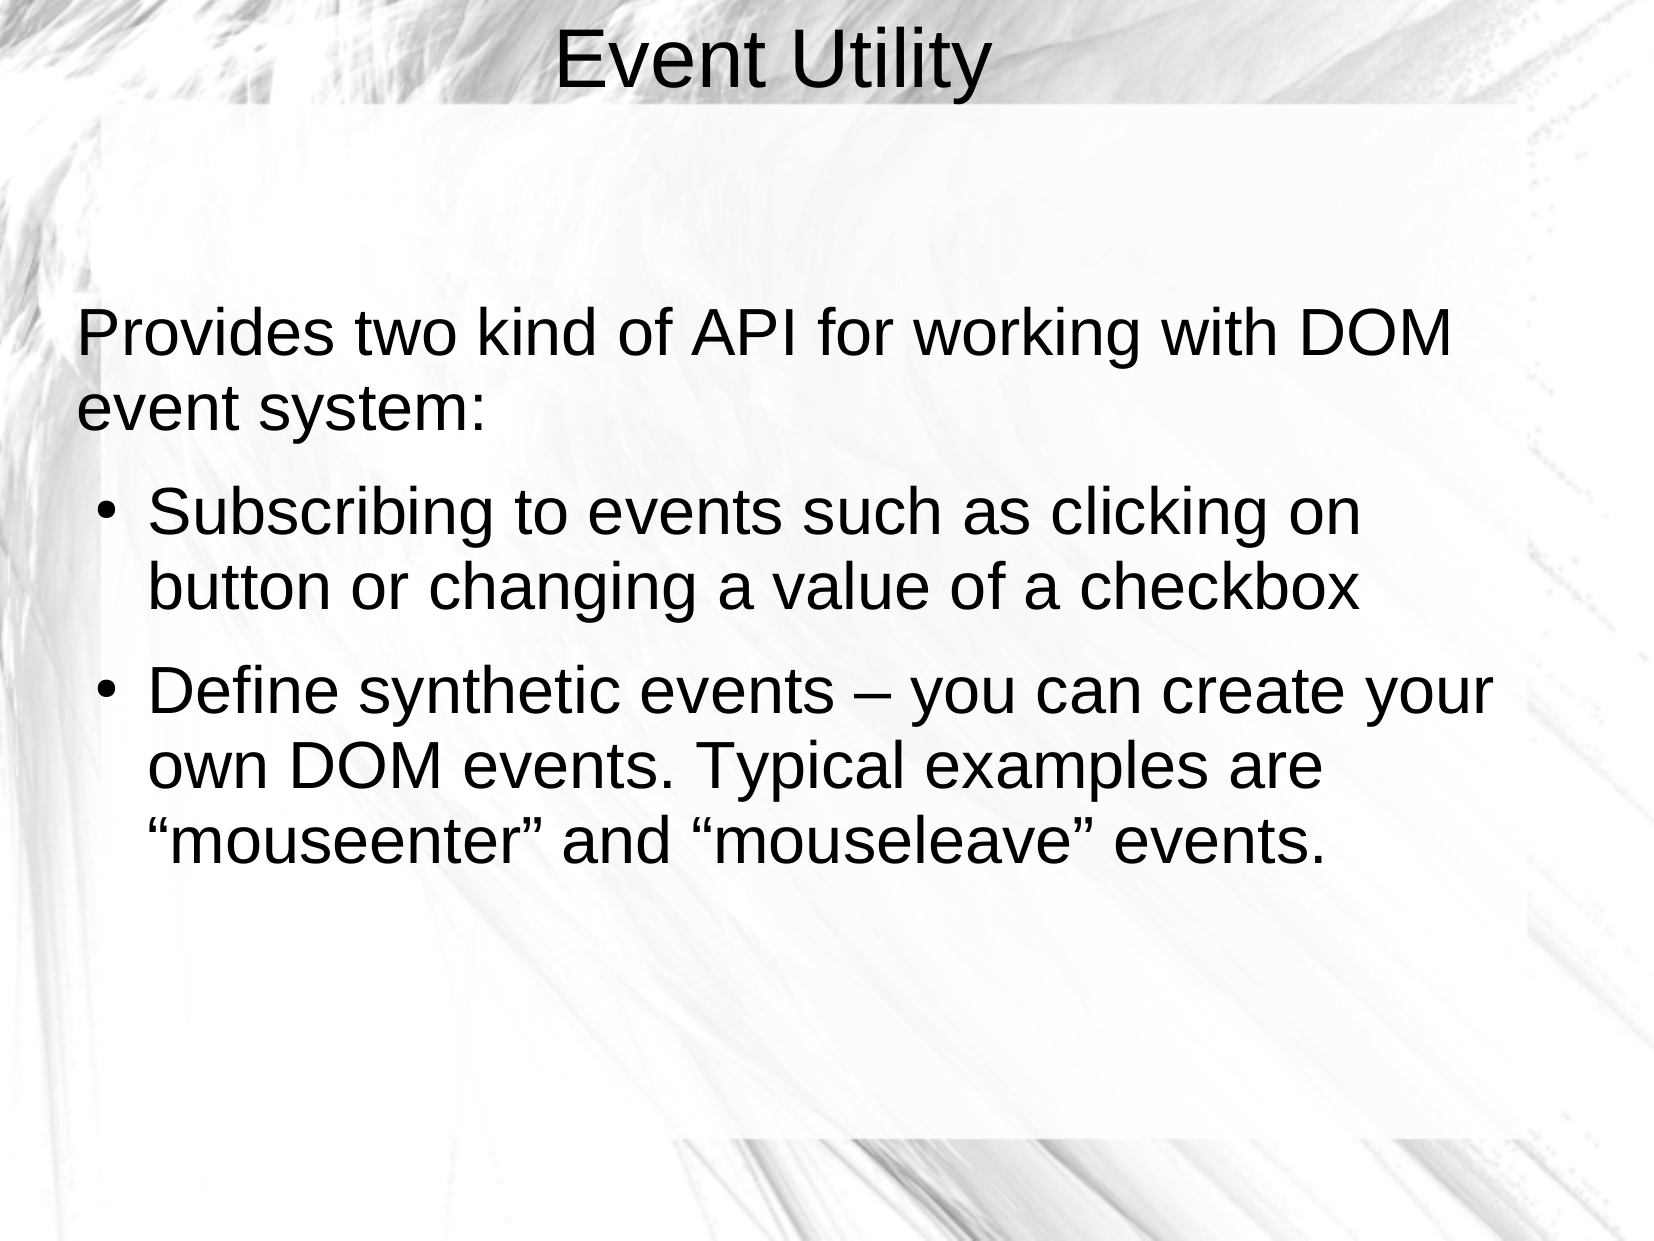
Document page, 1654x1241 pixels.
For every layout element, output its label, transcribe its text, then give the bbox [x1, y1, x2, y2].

title Event Utility [29, 0, 1518, 119]
list Provides two kind of API for working with DOM event system: Subscribing to events such as clicking on button or changing a value of a checkbox Define synthetic events – you can create your own DOM events. Typical examples are “mouseenter” and “mouseleave” events. [76, 295, 1565, 1114]
picture [0, 0, 1654, 1241]
